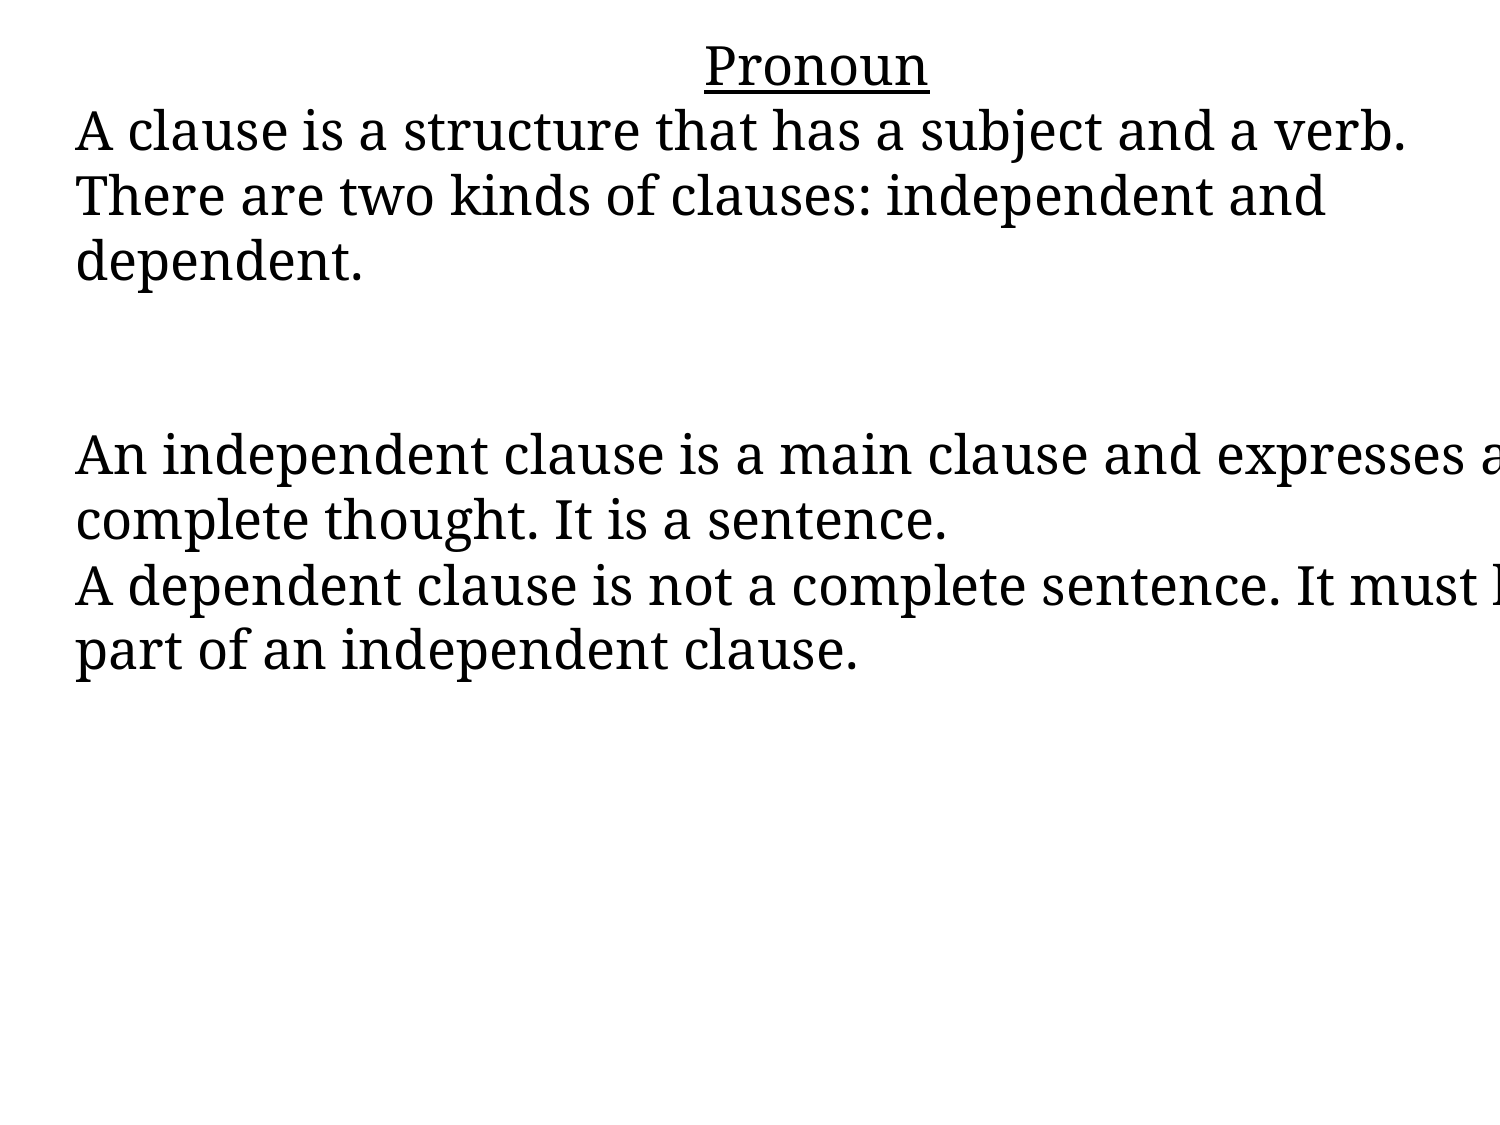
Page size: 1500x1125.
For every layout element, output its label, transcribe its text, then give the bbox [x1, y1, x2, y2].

text_box Pronoun A clause is a structure that has a subject and a verb. There are two kinds of clauses: independent and dependent. An independent clause is a main clause and expresses a complete thought. It is a sentence. A dependent clause is not a complete sentence. It must be part of an independent clause. [75, 29, 1500, 1125]
